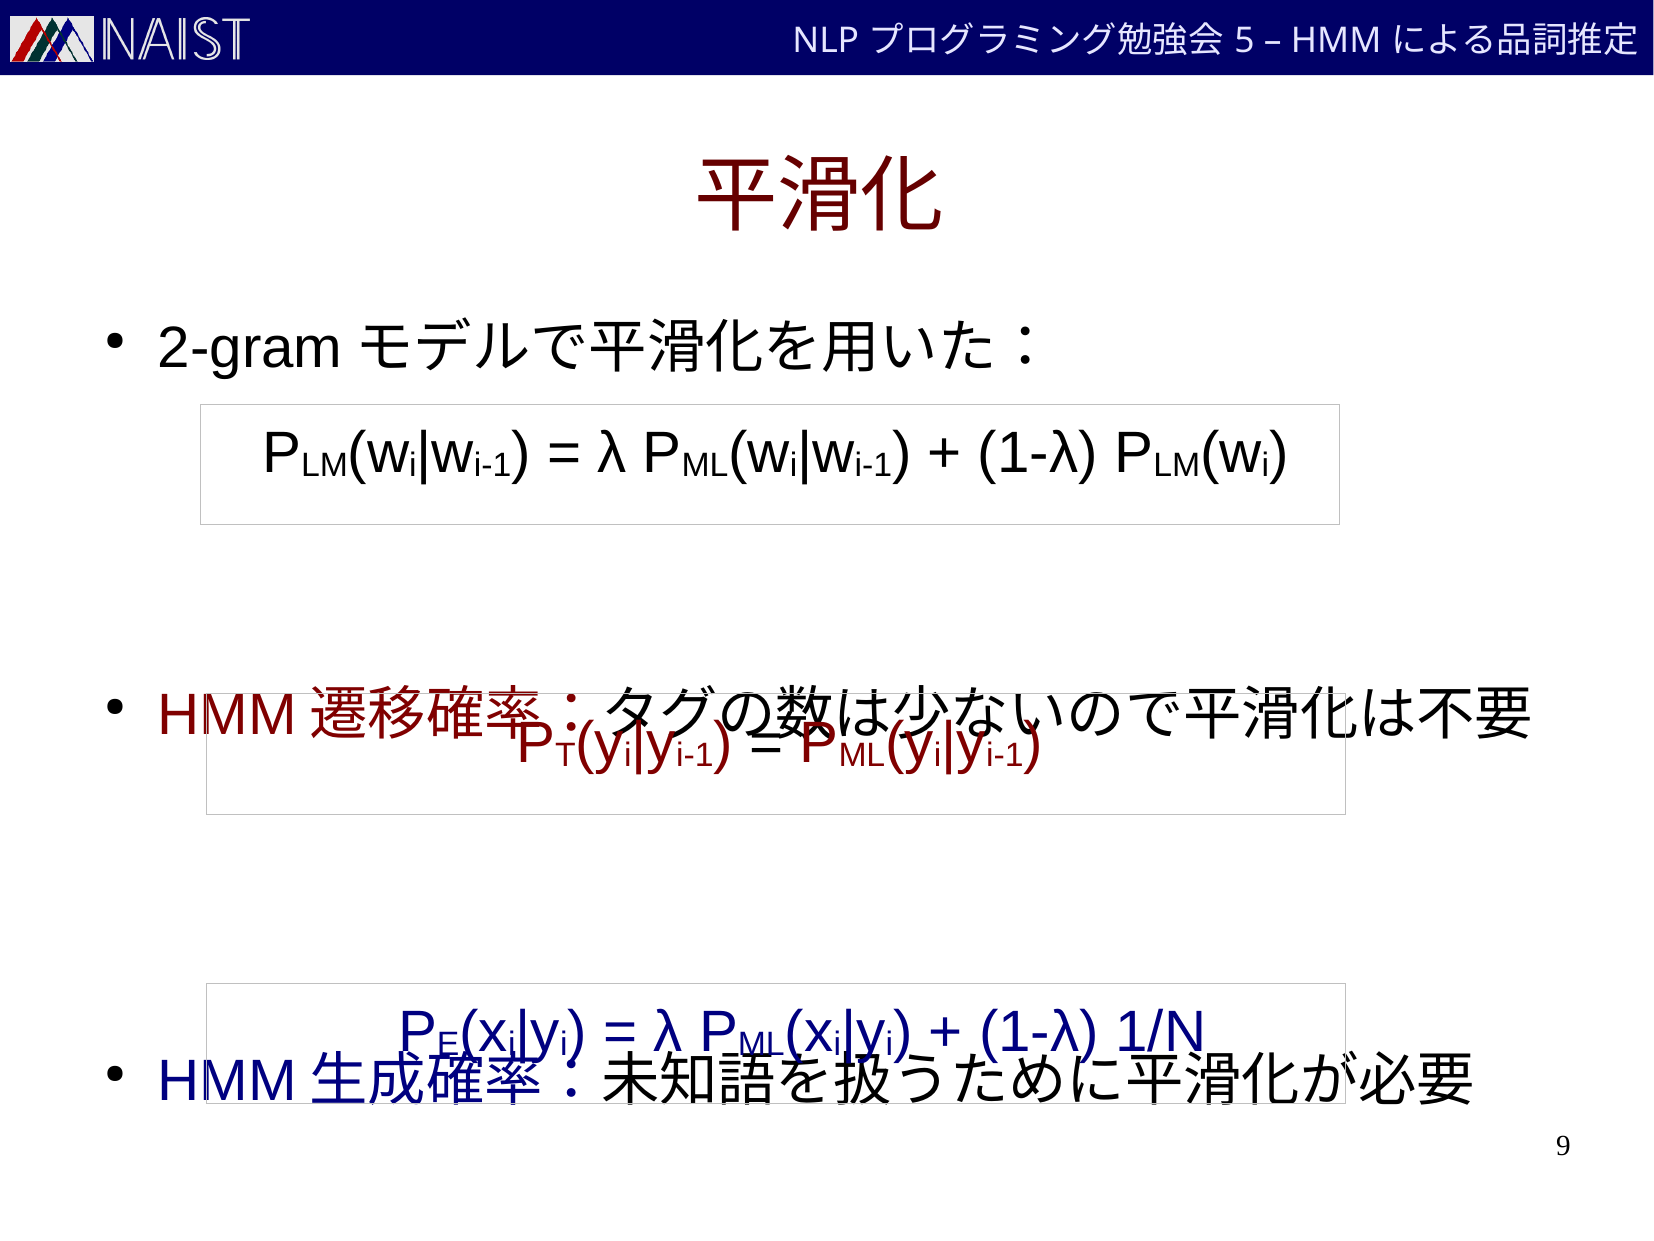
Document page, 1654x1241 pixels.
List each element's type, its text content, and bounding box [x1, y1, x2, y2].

list 2-gramモデルで平滑化を用いた： HMM遷移確率：タグの数は少ないので平滑化は不要 HMM生成確率：未知語を扱うために平滑化が必要 [86, 300, 1576, 945]
picture [102, 17, 251, 60]
title 平滑化 [75, 92, 1564, 285]
text_box PT(yi|yi-1) = PML(yi|yi-1) [501, 701, 1058, 802]
picture [10, 16, 94, 62]
text_box PLM(wi|wi-1) = λ PML(wi|wi-1) + (1-λ) PLM(wi) [247, 412, 1305, 512]
text_box PE(xi|yi) = λ PML(xi|yi) + (1-λ) 1/N [383, 991, 1222, 1091]
